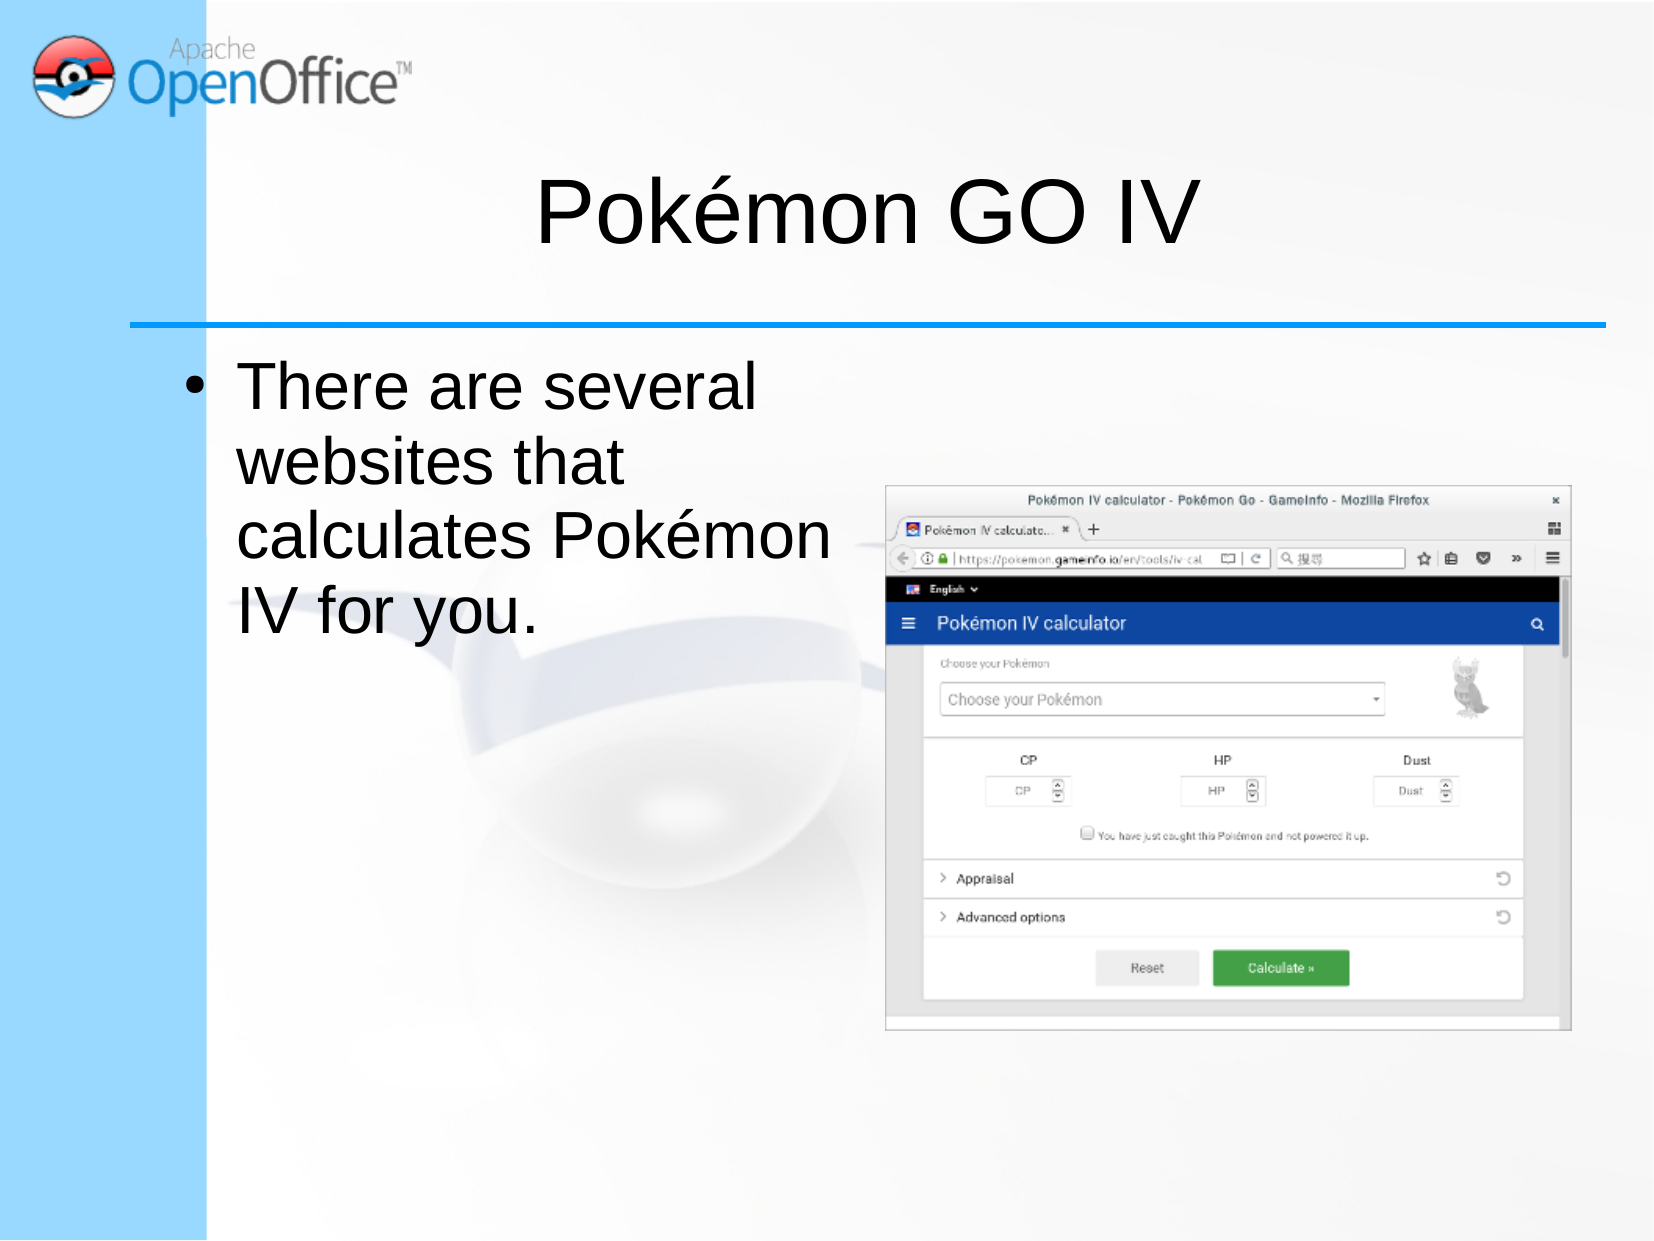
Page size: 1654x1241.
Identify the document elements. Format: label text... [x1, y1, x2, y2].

picture [31, 2, 1654, 1241]
title Pokémon GO IV [165, 108, 1571, 316]
list There are several websites that calculates Pokémon IV for you. [165, 349, 852, 1168]
